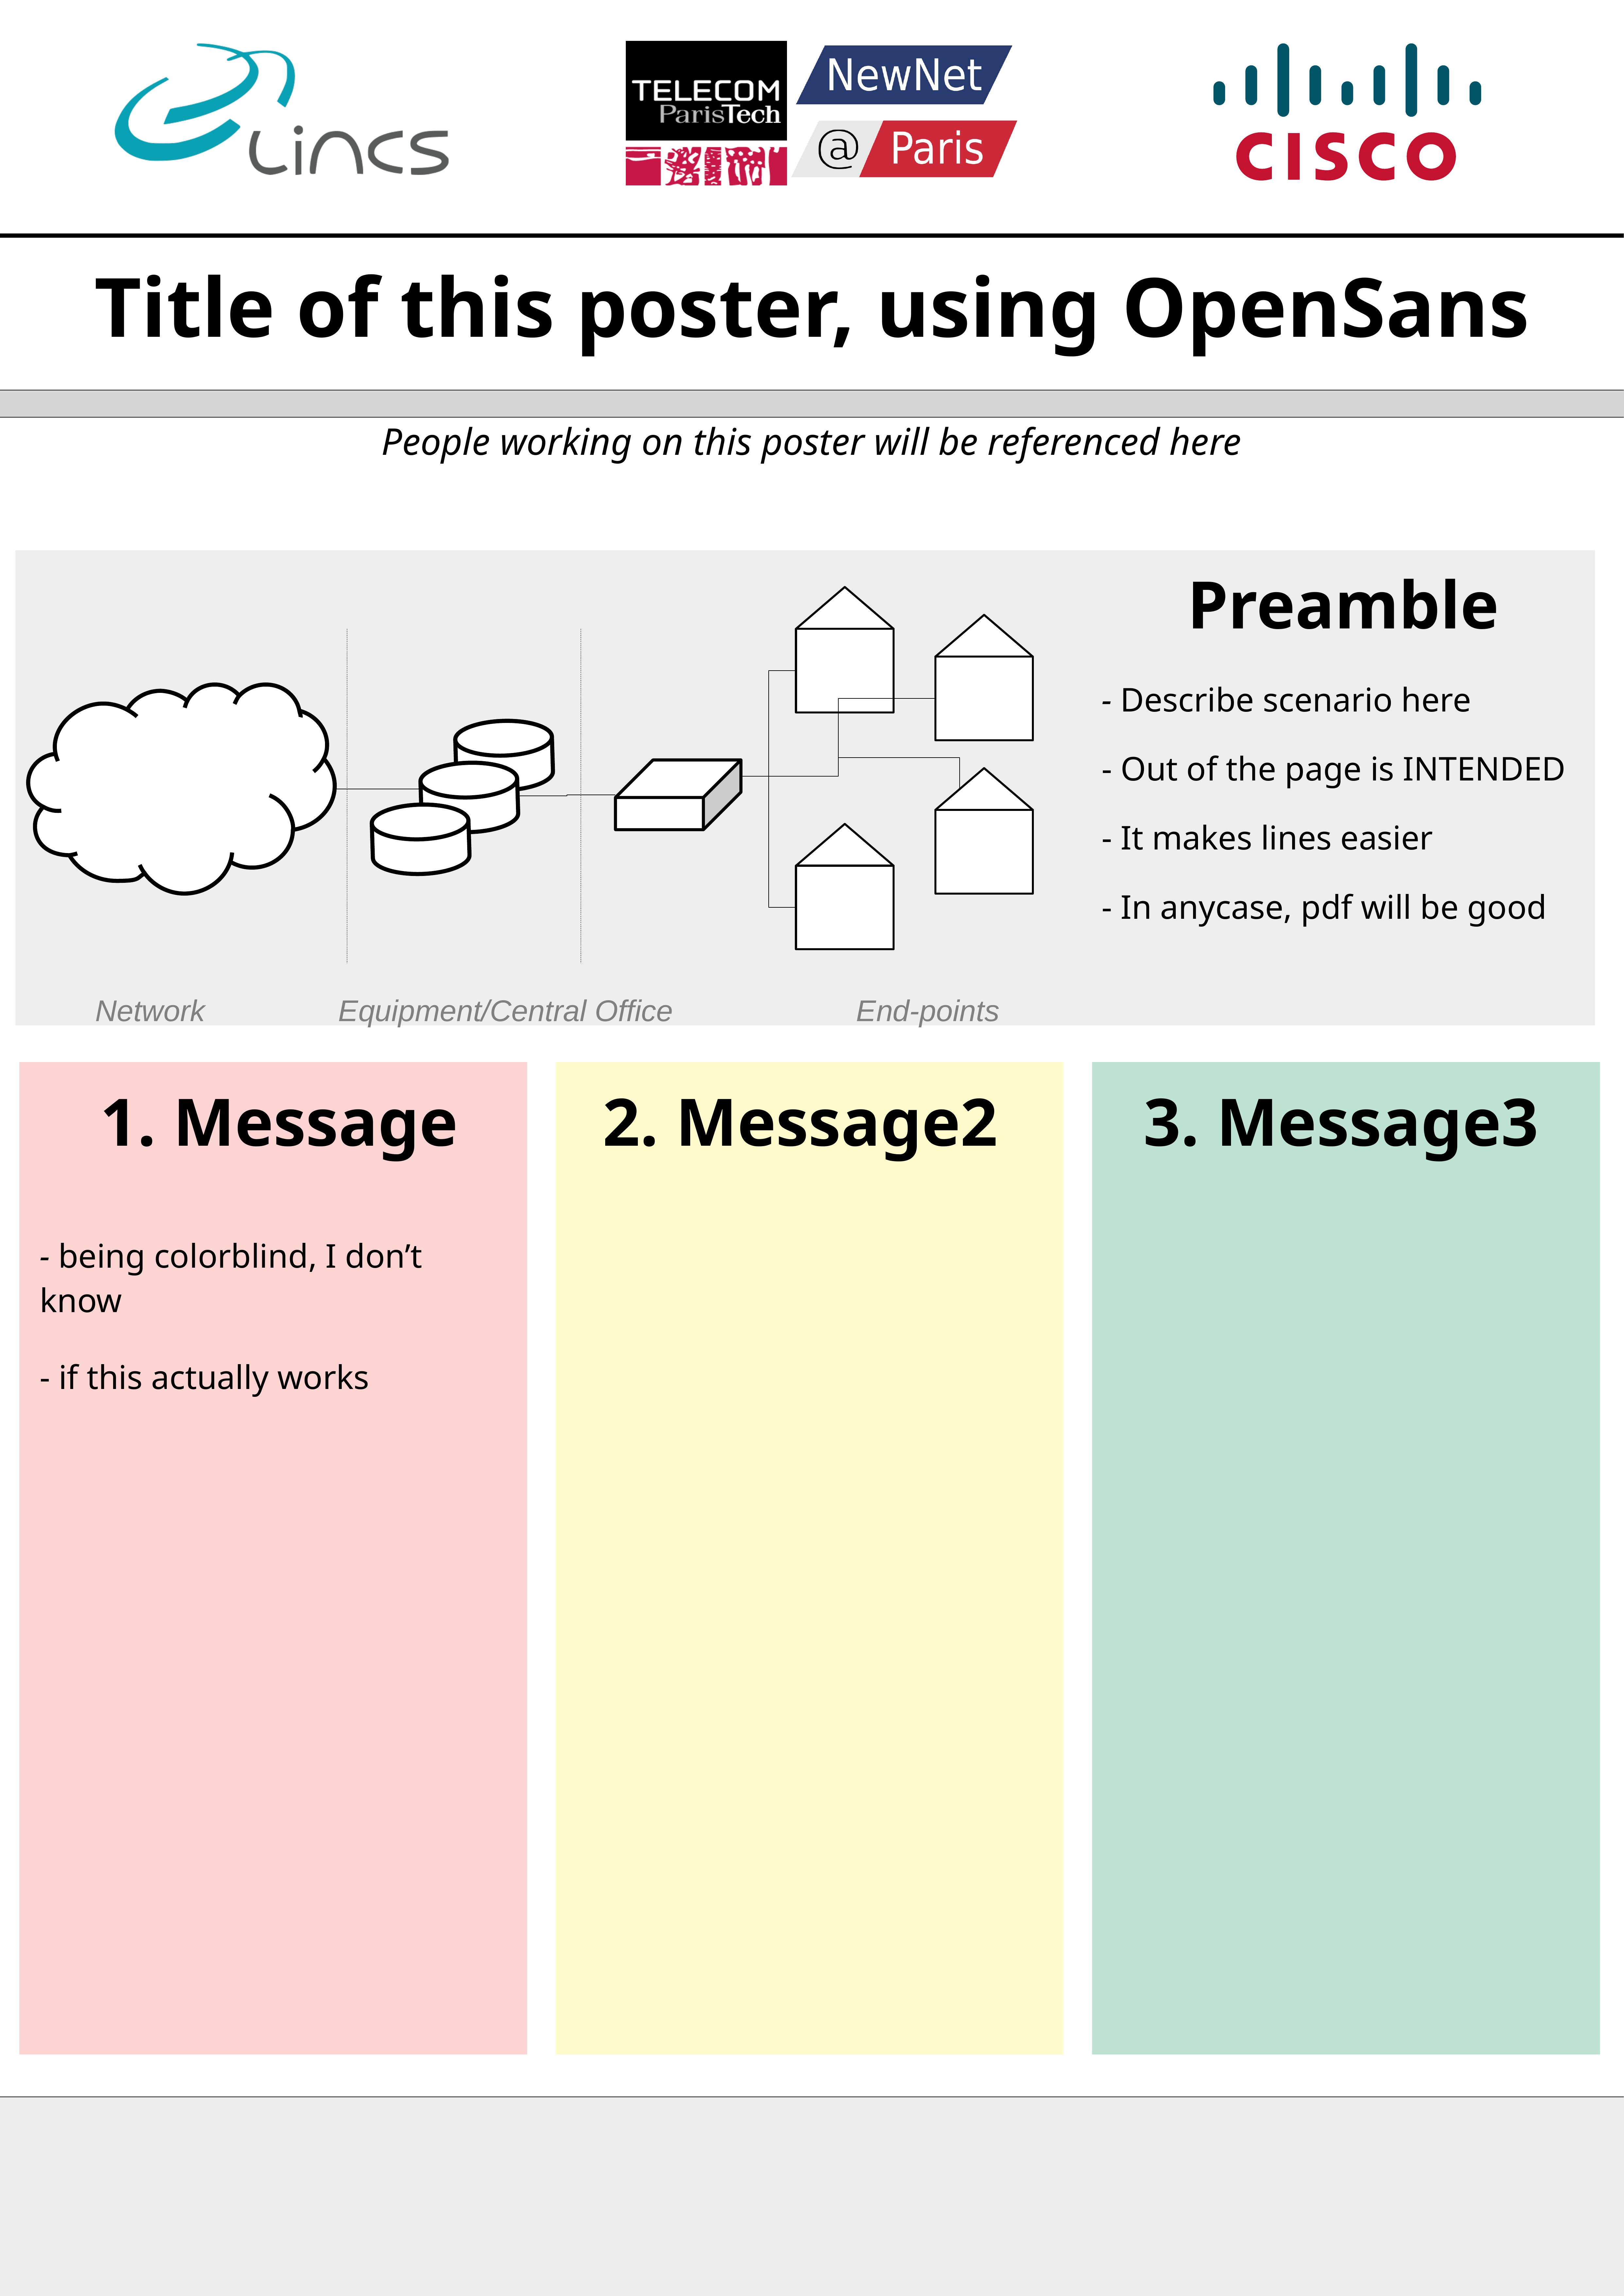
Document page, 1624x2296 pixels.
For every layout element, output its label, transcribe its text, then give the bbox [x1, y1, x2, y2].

text_box 2. Message2 [546, 1073, 1055, 1190]
list Network Equipment/Central Office End-points [95, 994, 1364, 1094]
picture [626, 41, 787, 185]
text_box [0, 390, 1624, 417]
text_box [15, 550, 1595, 1025]
text_box [1092, 1062, 1600, 2055]
text_box - Describe scenario here - Out of the page is INTENDED - It makes lines easier - In anycase, pdf will be good [1097, 674, 1580, 1027]
picture [1212, 42, 1482, 185]
picture [115, 43, 449, 175]
text_box 3. Message3 [1087, 1073, 1595, 1190]
text_box Preamble [1089, 556, 1597, 673]
text_box 1. Message [25, 1073, 533, 1190]
text_box [556, 1062, 1064, 2055]
text_box People working on this poster will be referenced here [3, 413, 1621, 468]
text_box [19, 1062, 527, 2055]
text_box - being colorblind, I don’t know - if this actually works [35, 1230, 518, 1584]
picture [791, 45, 1017, 177]
text_box [0, 2097, 1624, 2296]
text_box Title of this poster, using OpenSans [3, 247, 1621, 364]
